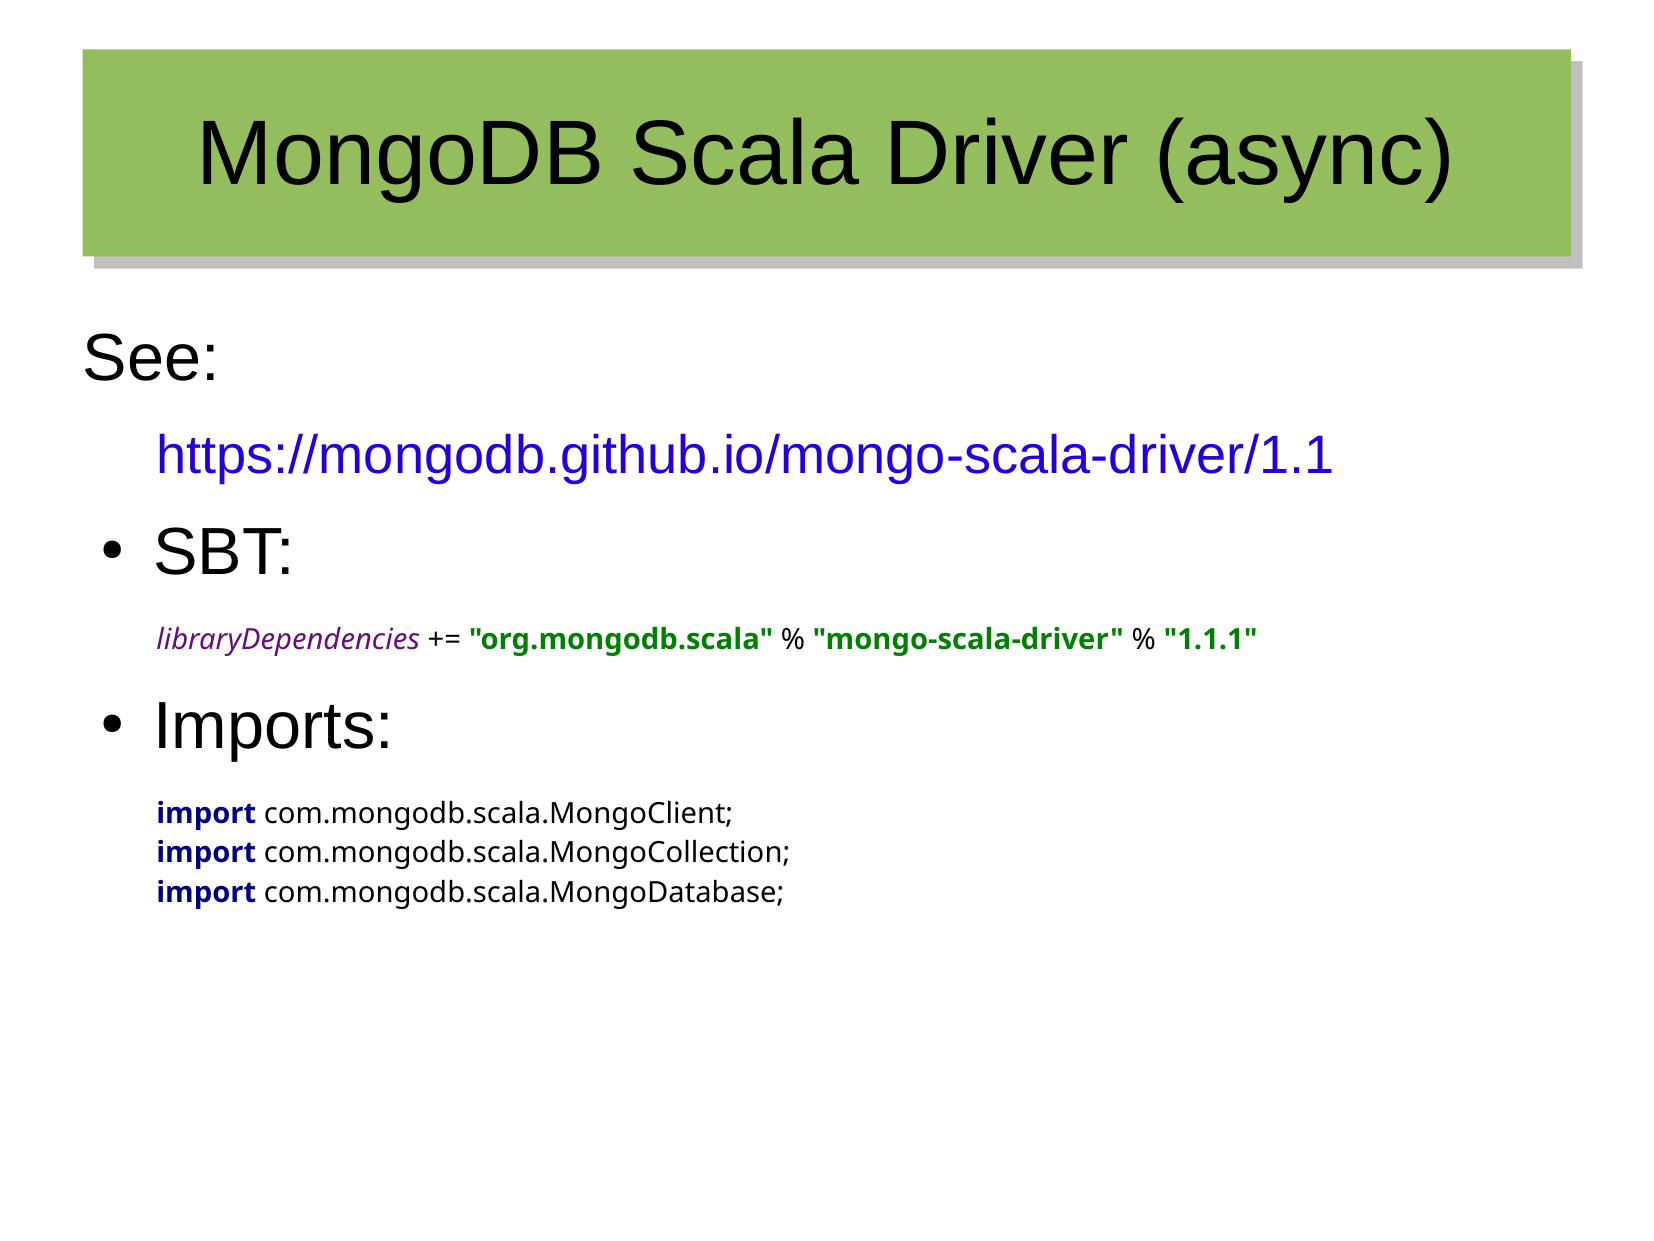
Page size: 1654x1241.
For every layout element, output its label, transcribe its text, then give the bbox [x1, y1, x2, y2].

title MongoDB Scala Driver (async) [82, 49, 1571, 257]
list See: https://mongodb.github.io/mongo-scala-driver/1.1 SBT: libraryDependencies += "org.mongodb.scala" % "mongo-scala-driver" % "1.1.1" Imports: import com.mongodb.scala.MongoClient; import com.mongodb.scala.MongoCollection; import com.mongodb.scala.MongoDatabase; [82, 319, 1571, 1211]
